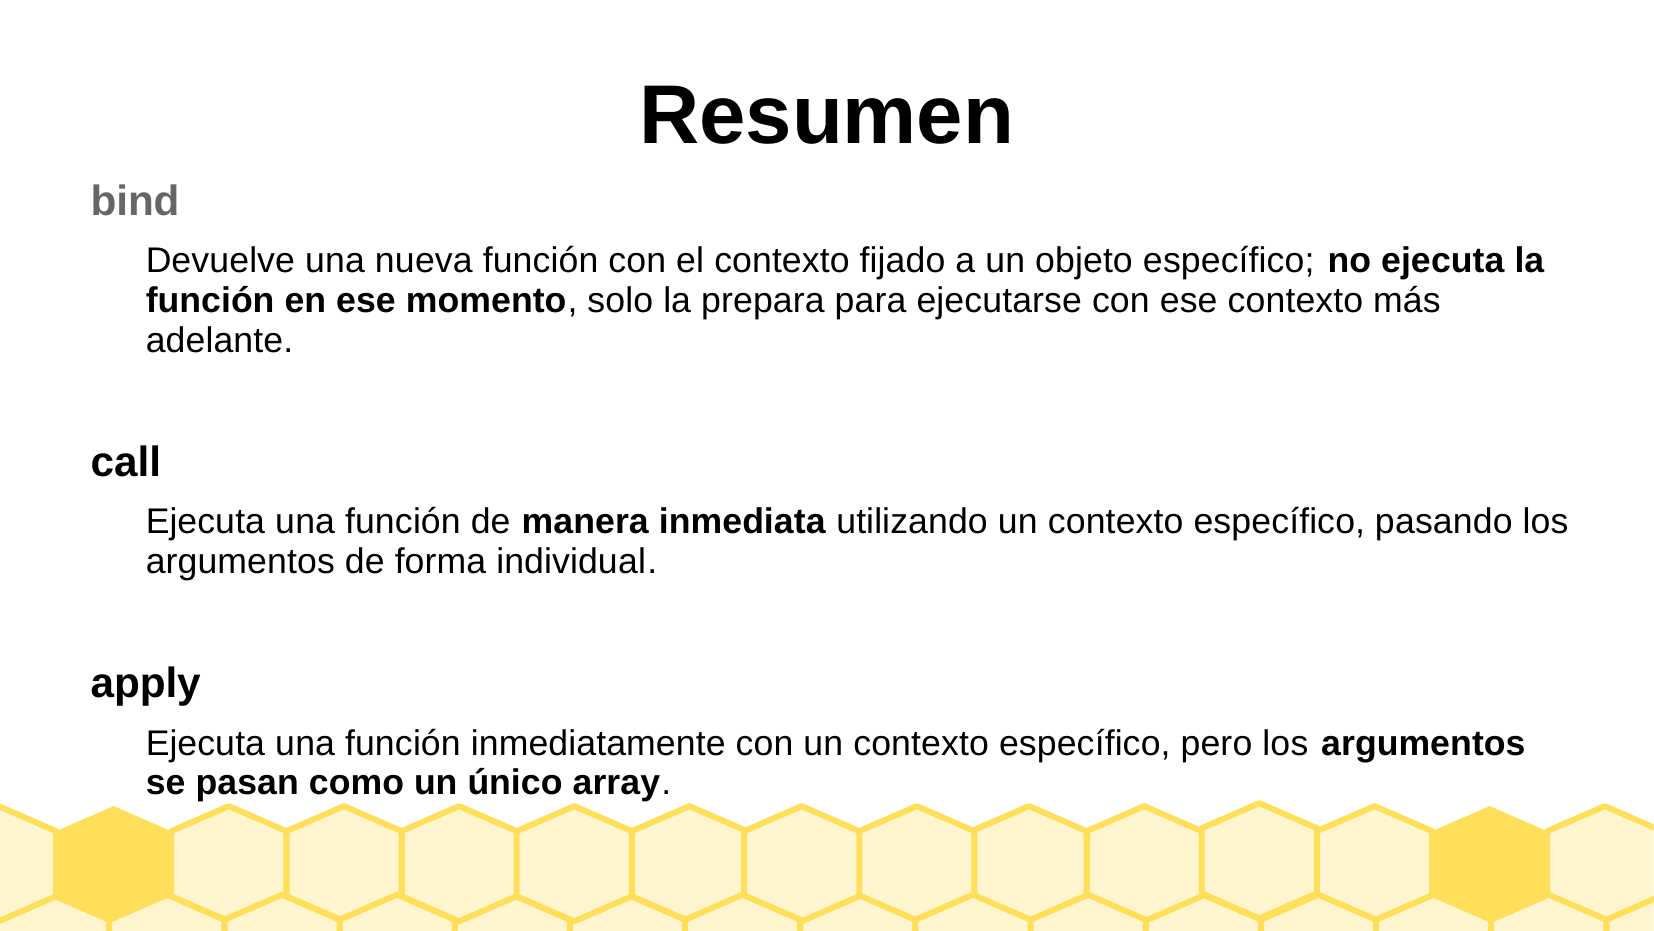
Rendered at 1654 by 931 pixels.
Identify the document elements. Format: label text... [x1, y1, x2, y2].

list bind Devuelve una nueva función con el contexto fijado a un objeto específico; no ejecuta la función en ese momento, solo la prepara para ejecutarse con ese contexto más adelante. call Ejecuta una función de manera inmediata utilizando un contexto específico, pasando los argumentos de forma individual. apply Ejecuta una función inmediatamente con un contexto específico, pero los argumentos se pasan como un único array. [35, 177, 1571, 806]
title Resumen [82, 37, 1571, 177]
